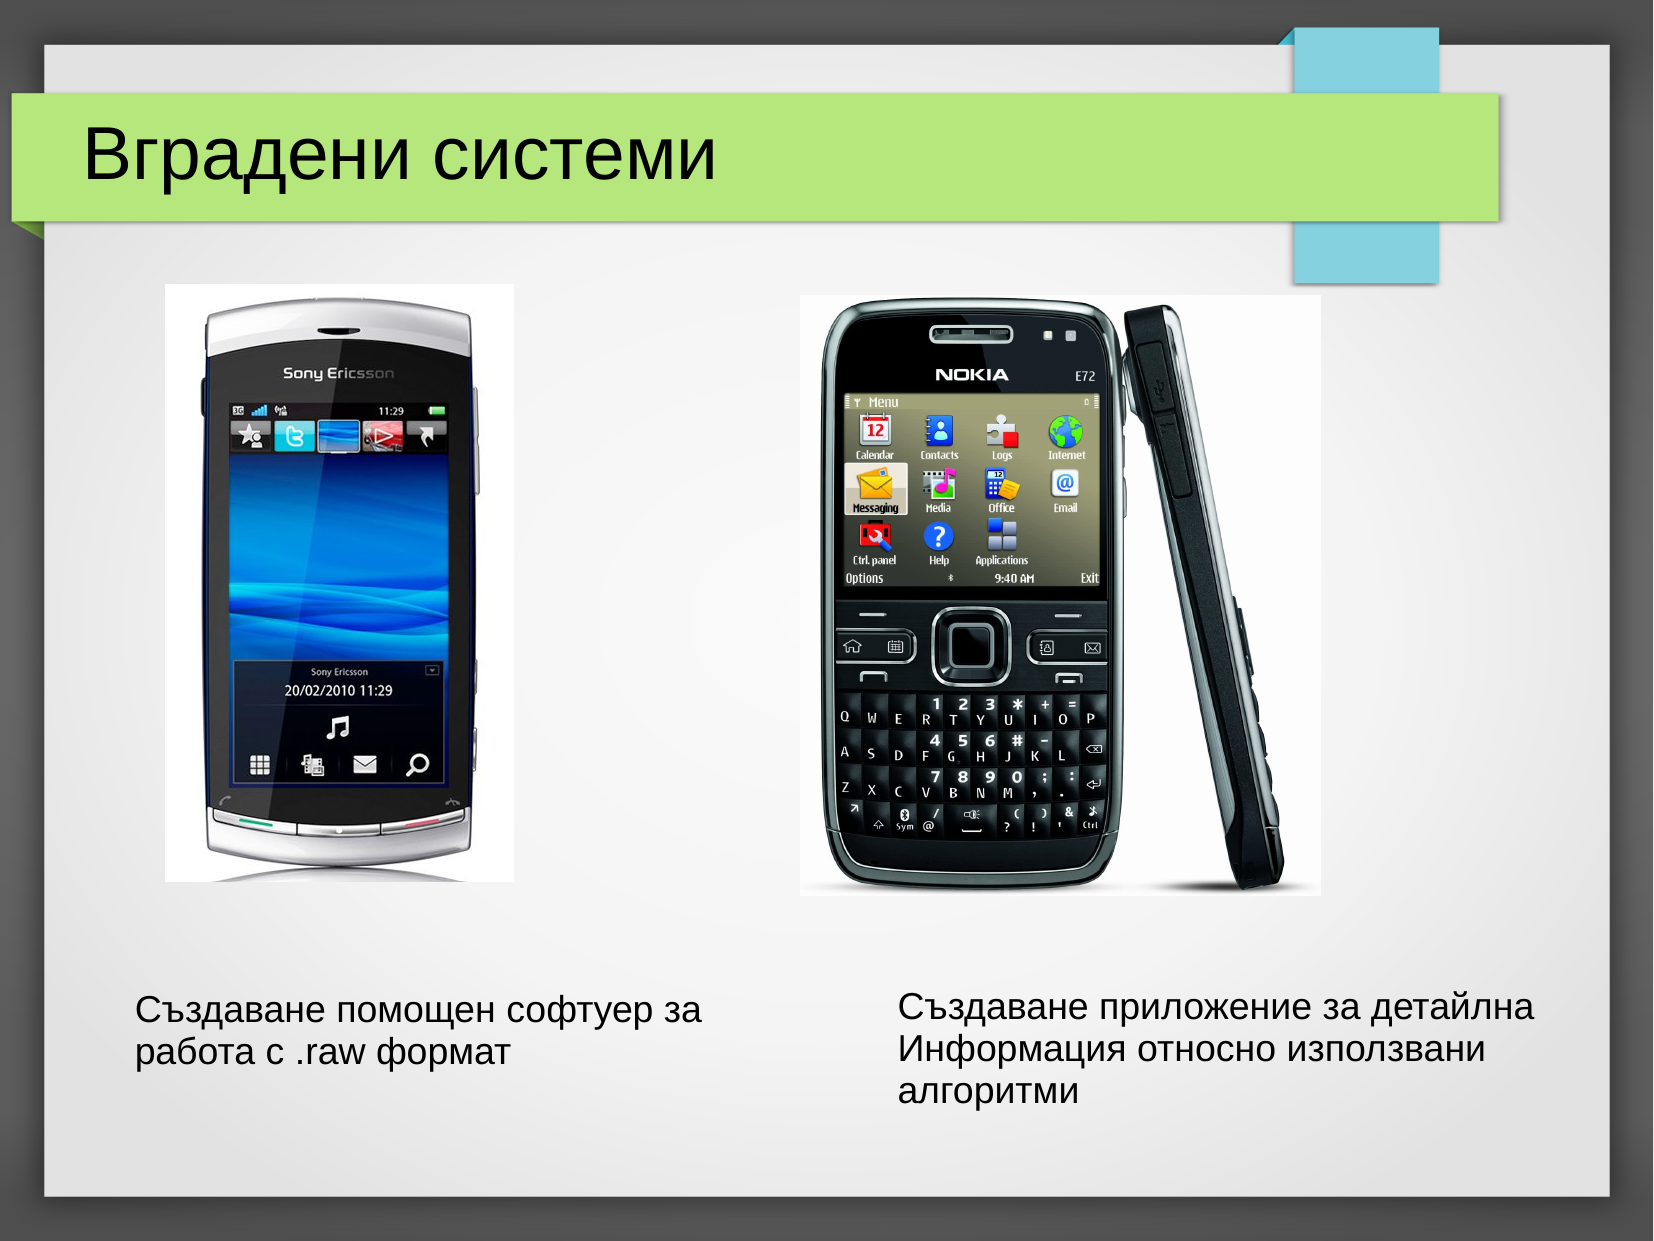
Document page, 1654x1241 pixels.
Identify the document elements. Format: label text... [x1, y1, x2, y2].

text_box Създаване помощен софтуер за работа с .raw формат [120, 981, 718, 1081]
subtitle [82, 295, 1571, 1015]
text_box Създаване приложение за детайлна Информация относно използвани алгоритми [882, 977, 1550, 1119]
picture [0, 0, 1654, 1241]
title Вградени системи [82, 94, 1264, 213]
